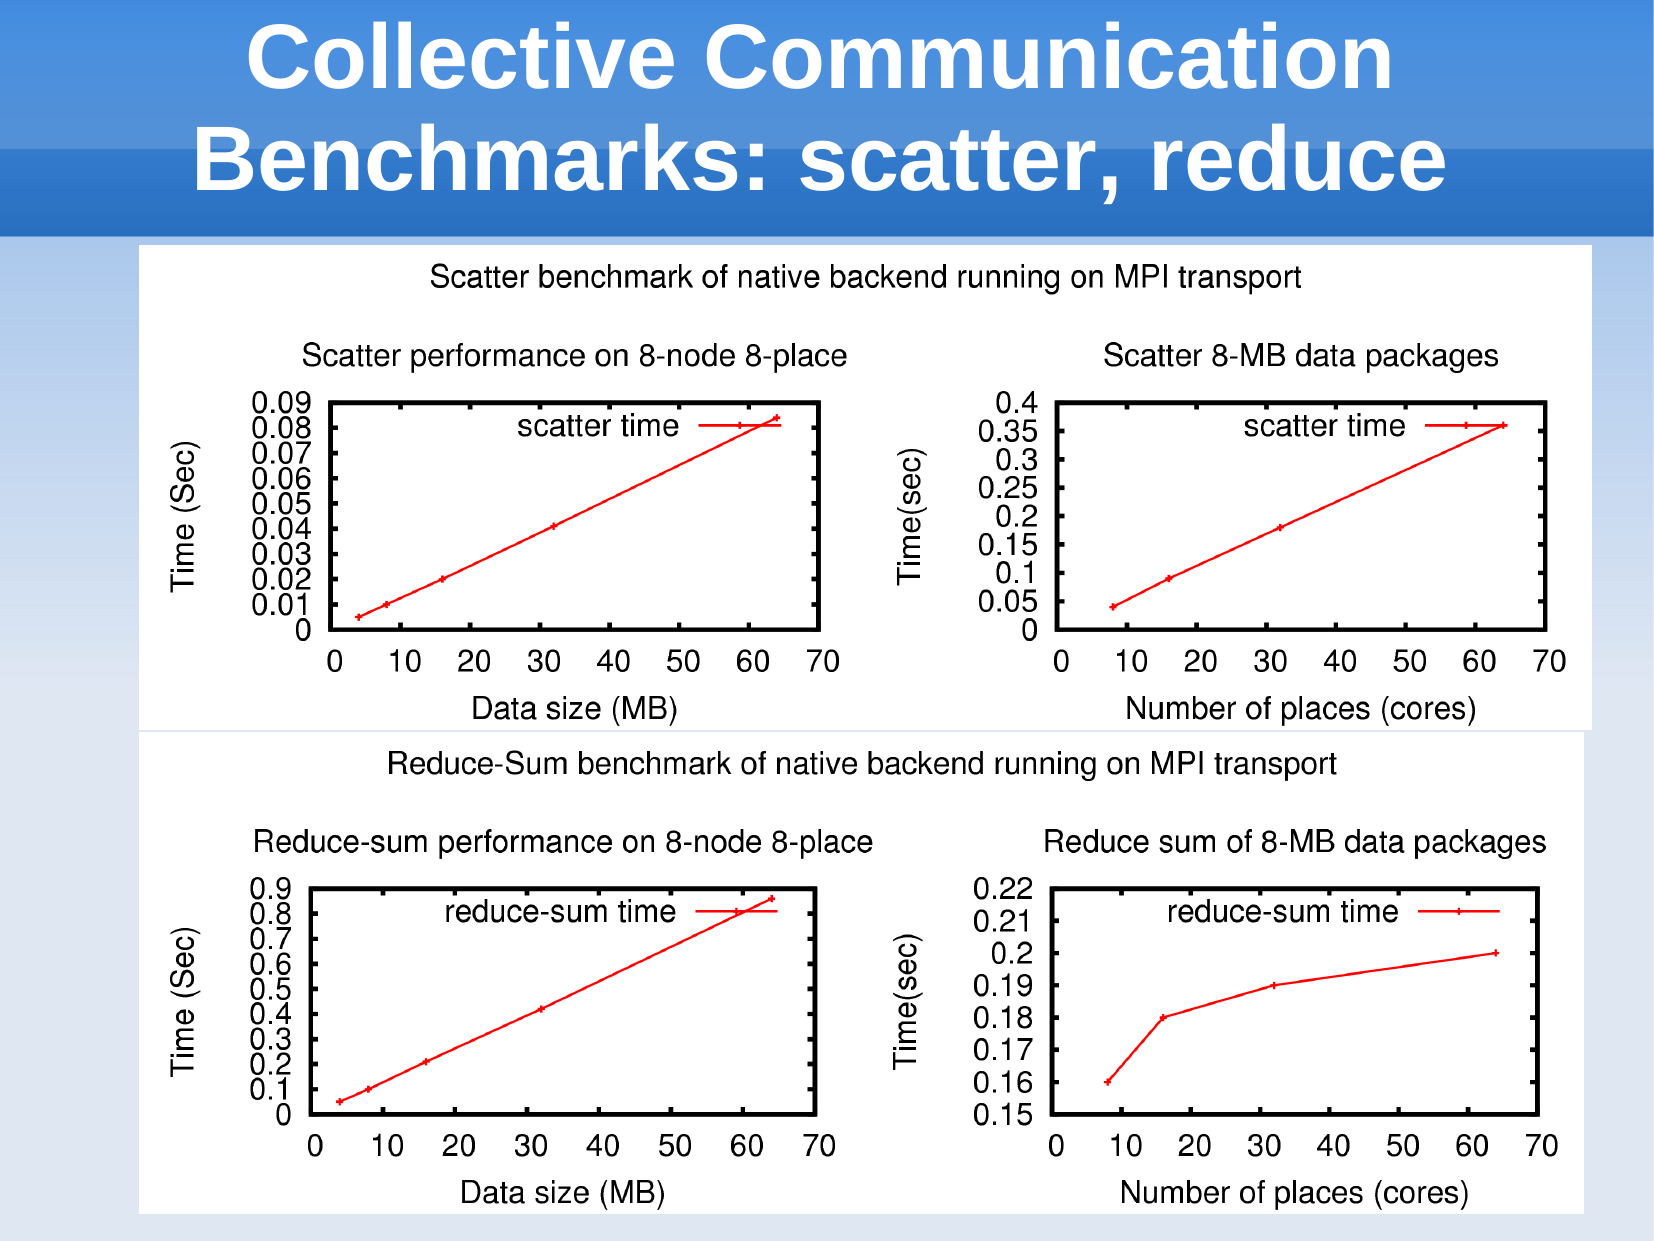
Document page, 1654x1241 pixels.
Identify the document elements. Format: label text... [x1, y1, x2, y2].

picture [139, 245, 1598, 1218]
title Collective Communication Benchmarks: scatter, reduce [76, 0, 1565, 208]
